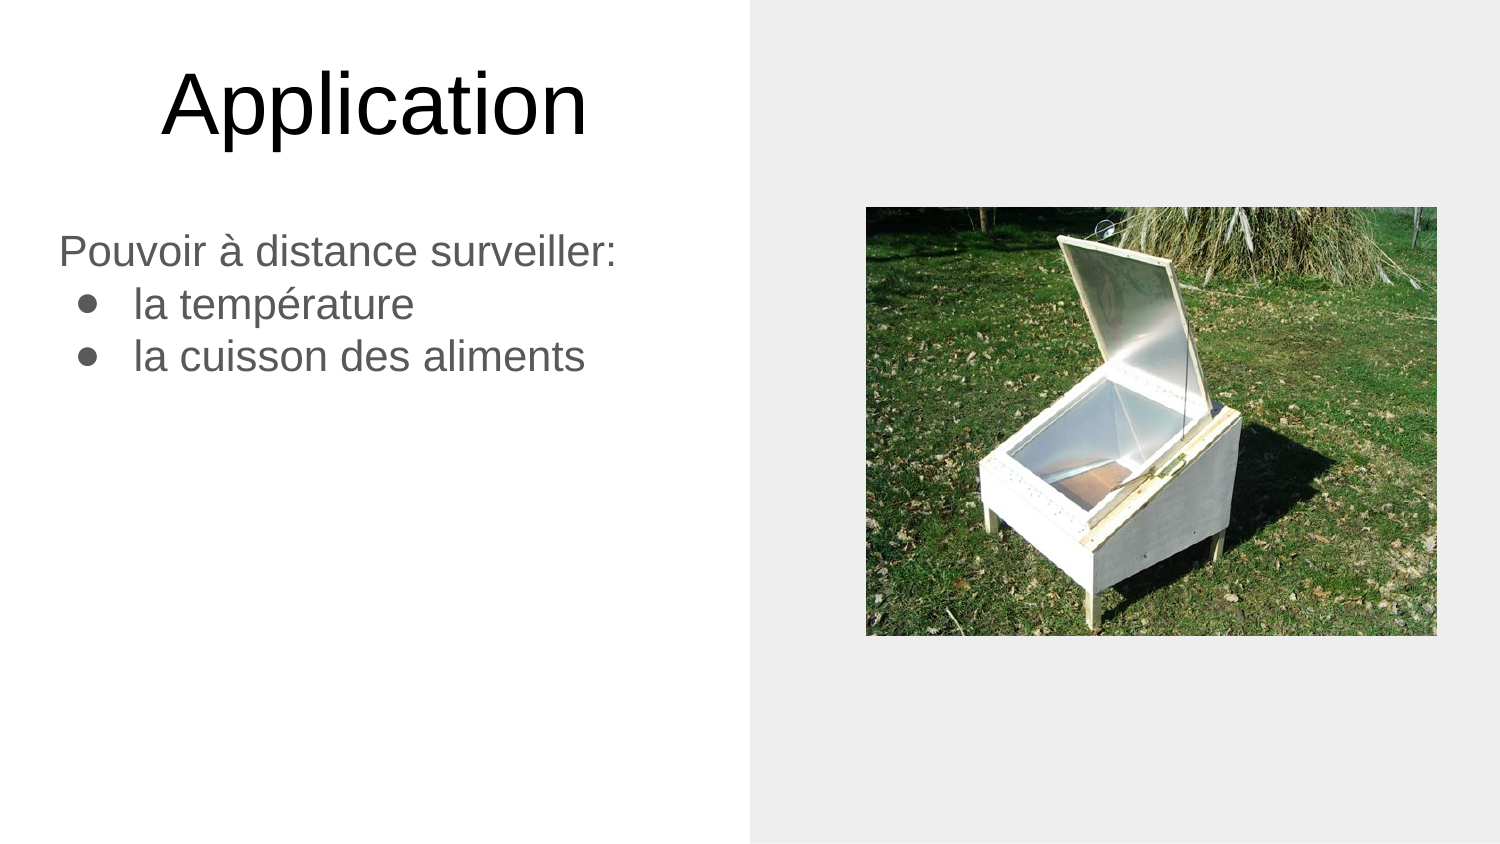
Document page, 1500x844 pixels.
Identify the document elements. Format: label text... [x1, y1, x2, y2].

picture [866, 207, 1437, 636]
subtitle Pouvoir à distance surveiller: la température la cuisson des aliments [43, 207, 708, 663]
title Application [43, 28, 708, 167]
